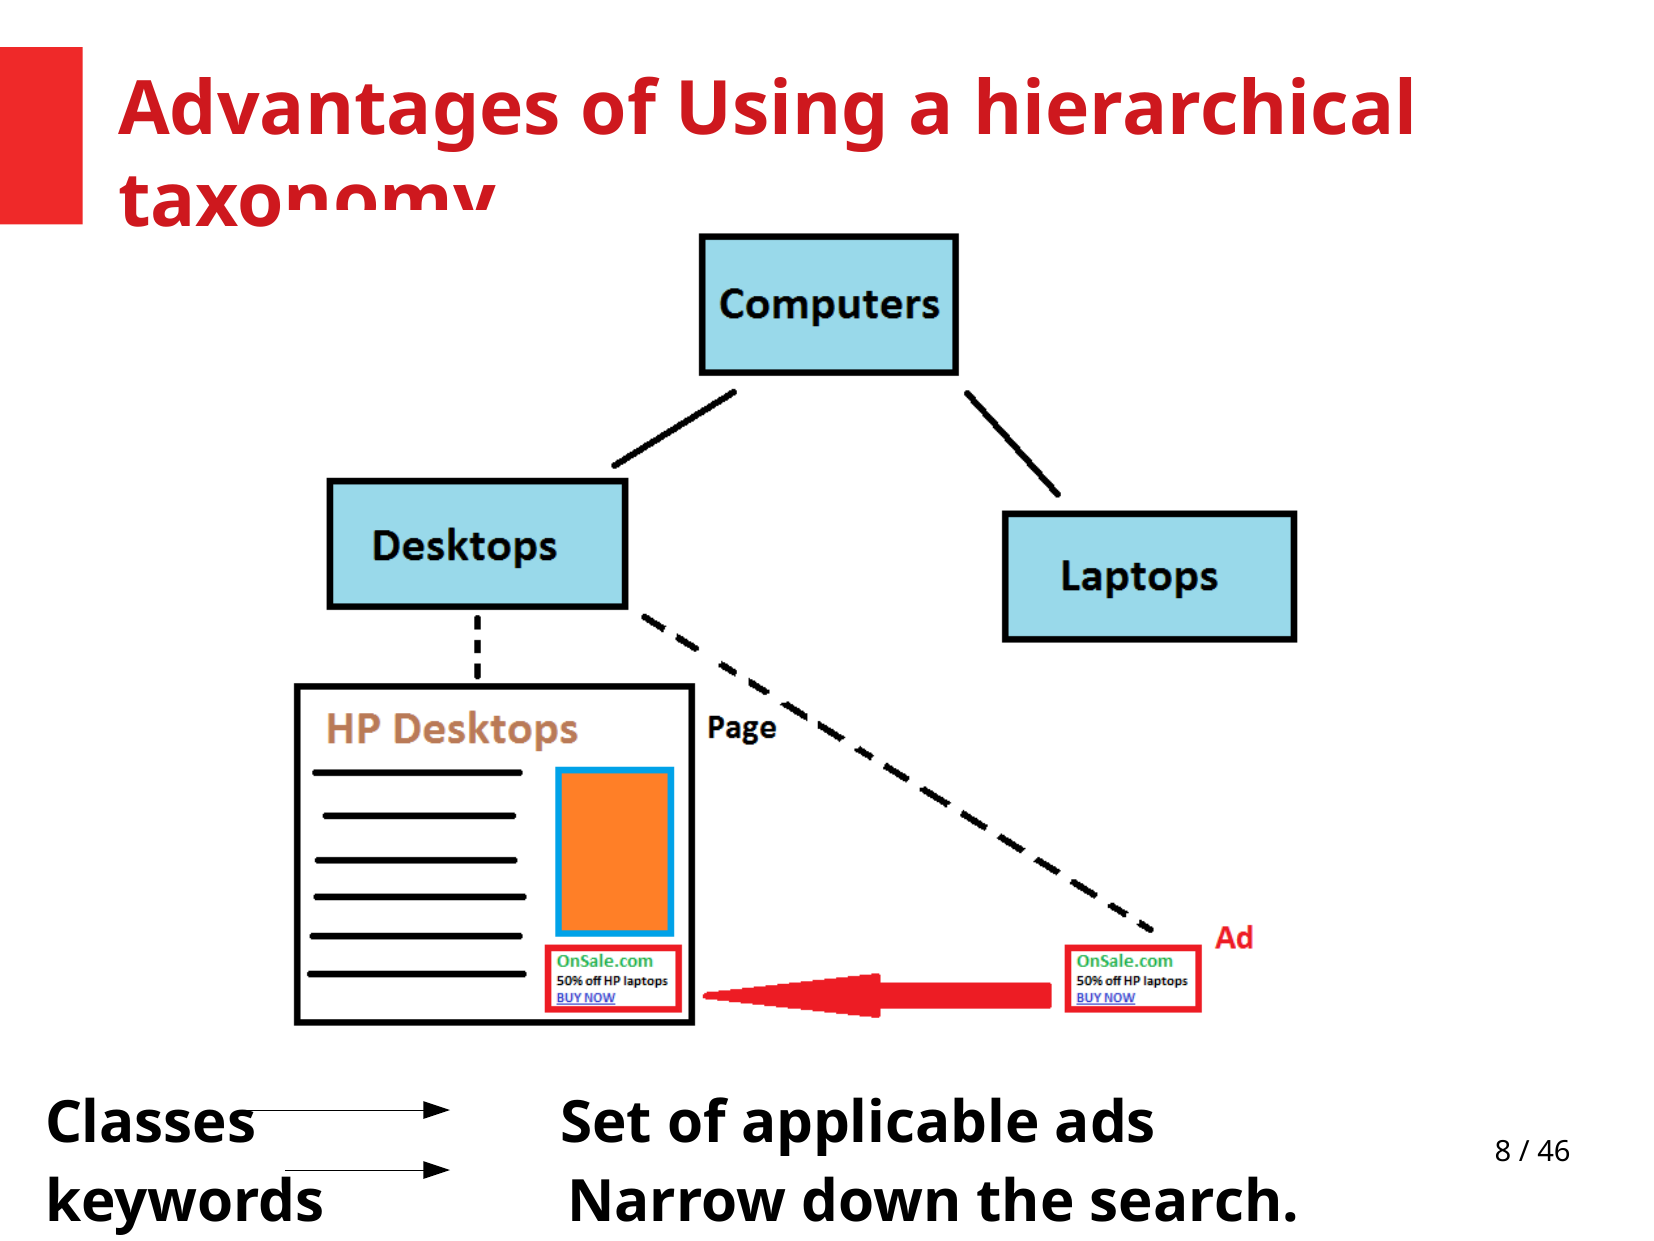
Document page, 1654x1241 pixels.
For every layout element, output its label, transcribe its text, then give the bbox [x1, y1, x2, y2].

title Advantages of Using a hierarchical taxonomy [118, 49, 1571, 257]
list Classes Set of applicable ads keywords Narrow down the search. [45, 1080, 1536, 1186]
picture [285, 210, 1381, 1036]
